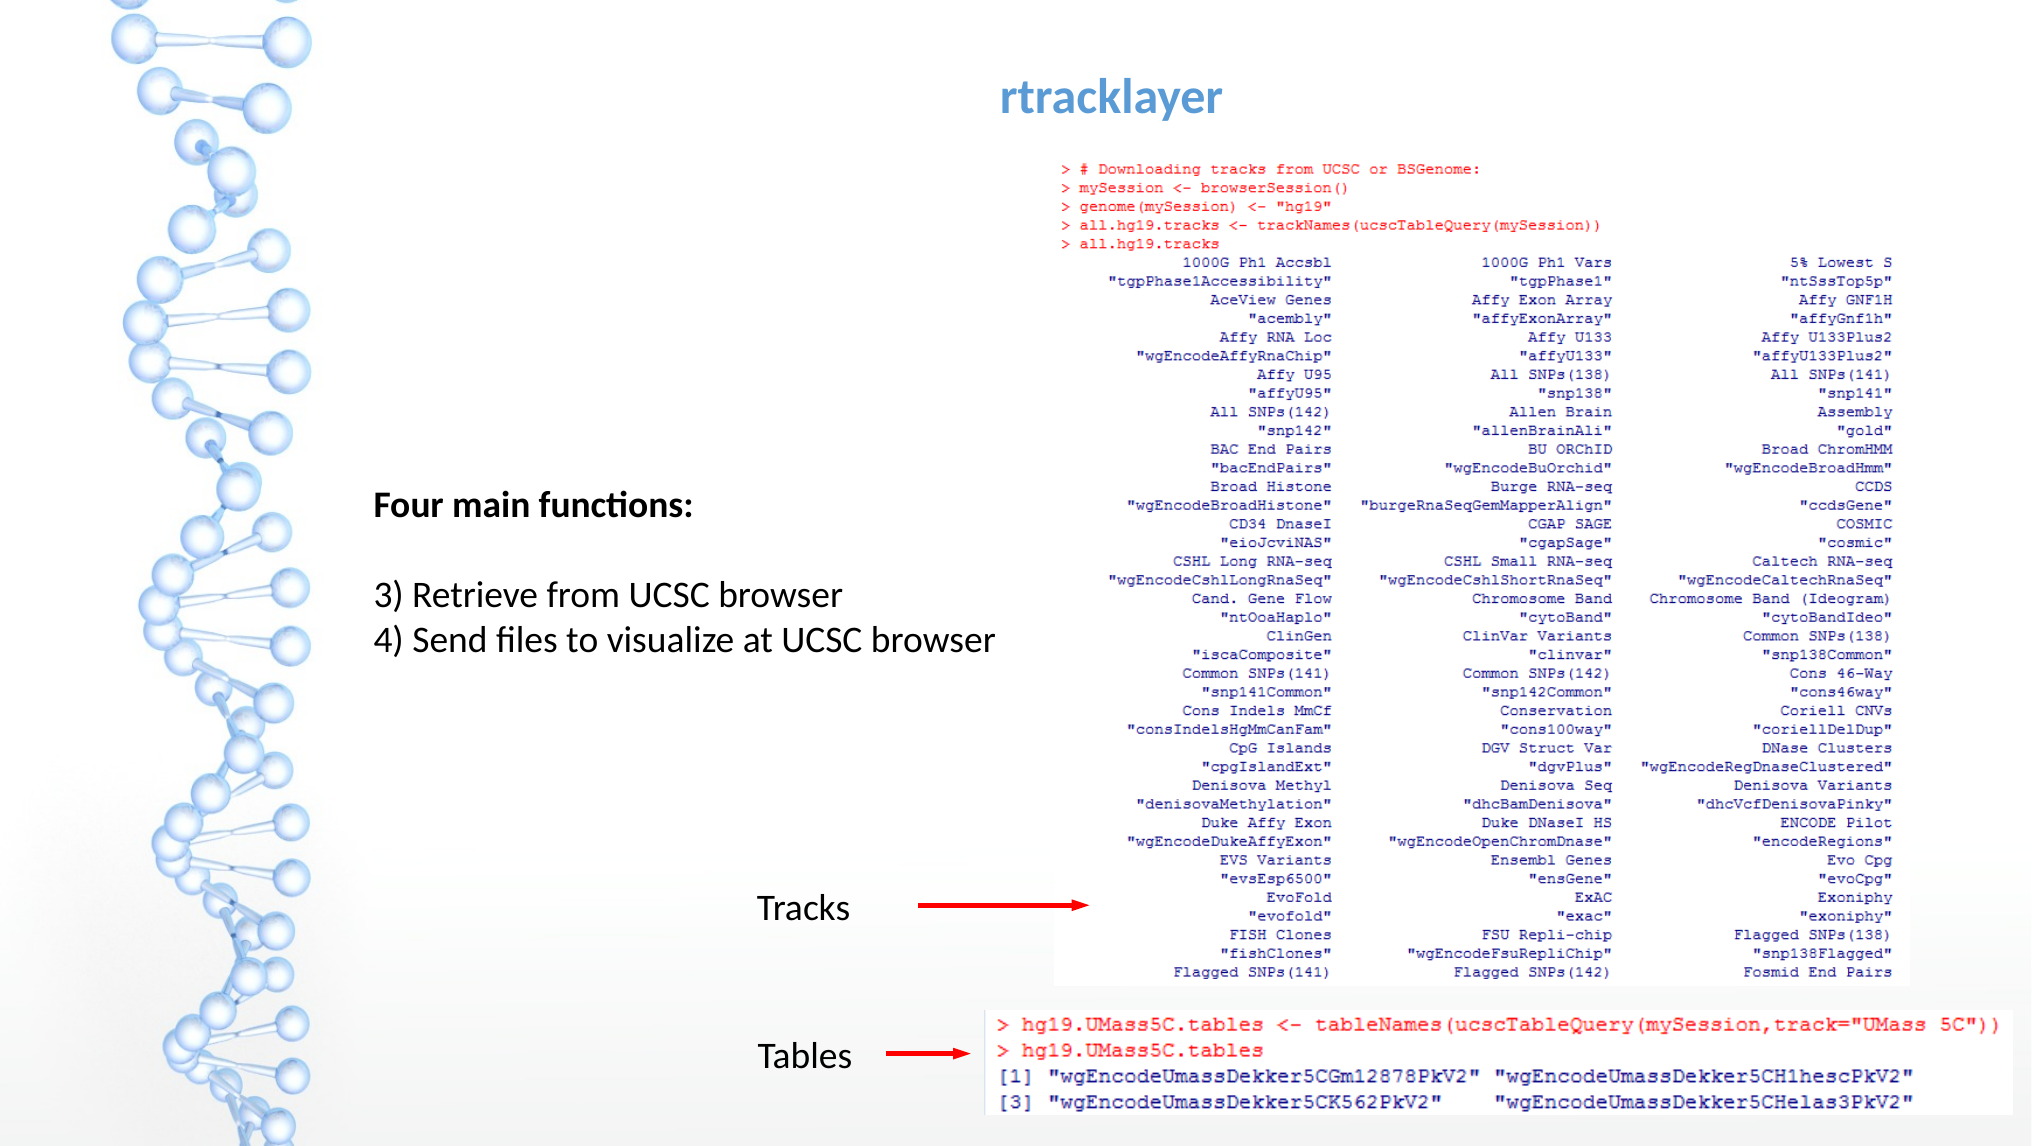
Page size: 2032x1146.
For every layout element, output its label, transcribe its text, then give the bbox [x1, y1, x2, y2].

text_box Tables [742, 1023, 886, 1084]
picture [1054, 156, 1910, 986]
text_box Four main functions: 3) Retrieve from UCSC browser 4) Send files to visualize at UCSC browser [358, 472, 1018, 670]
picture [984, 1010, 2013, 1115]
text_box Tracks [741, 874, 886, 936]
text_box rtracklayer [984, 55, 1261, 132]
